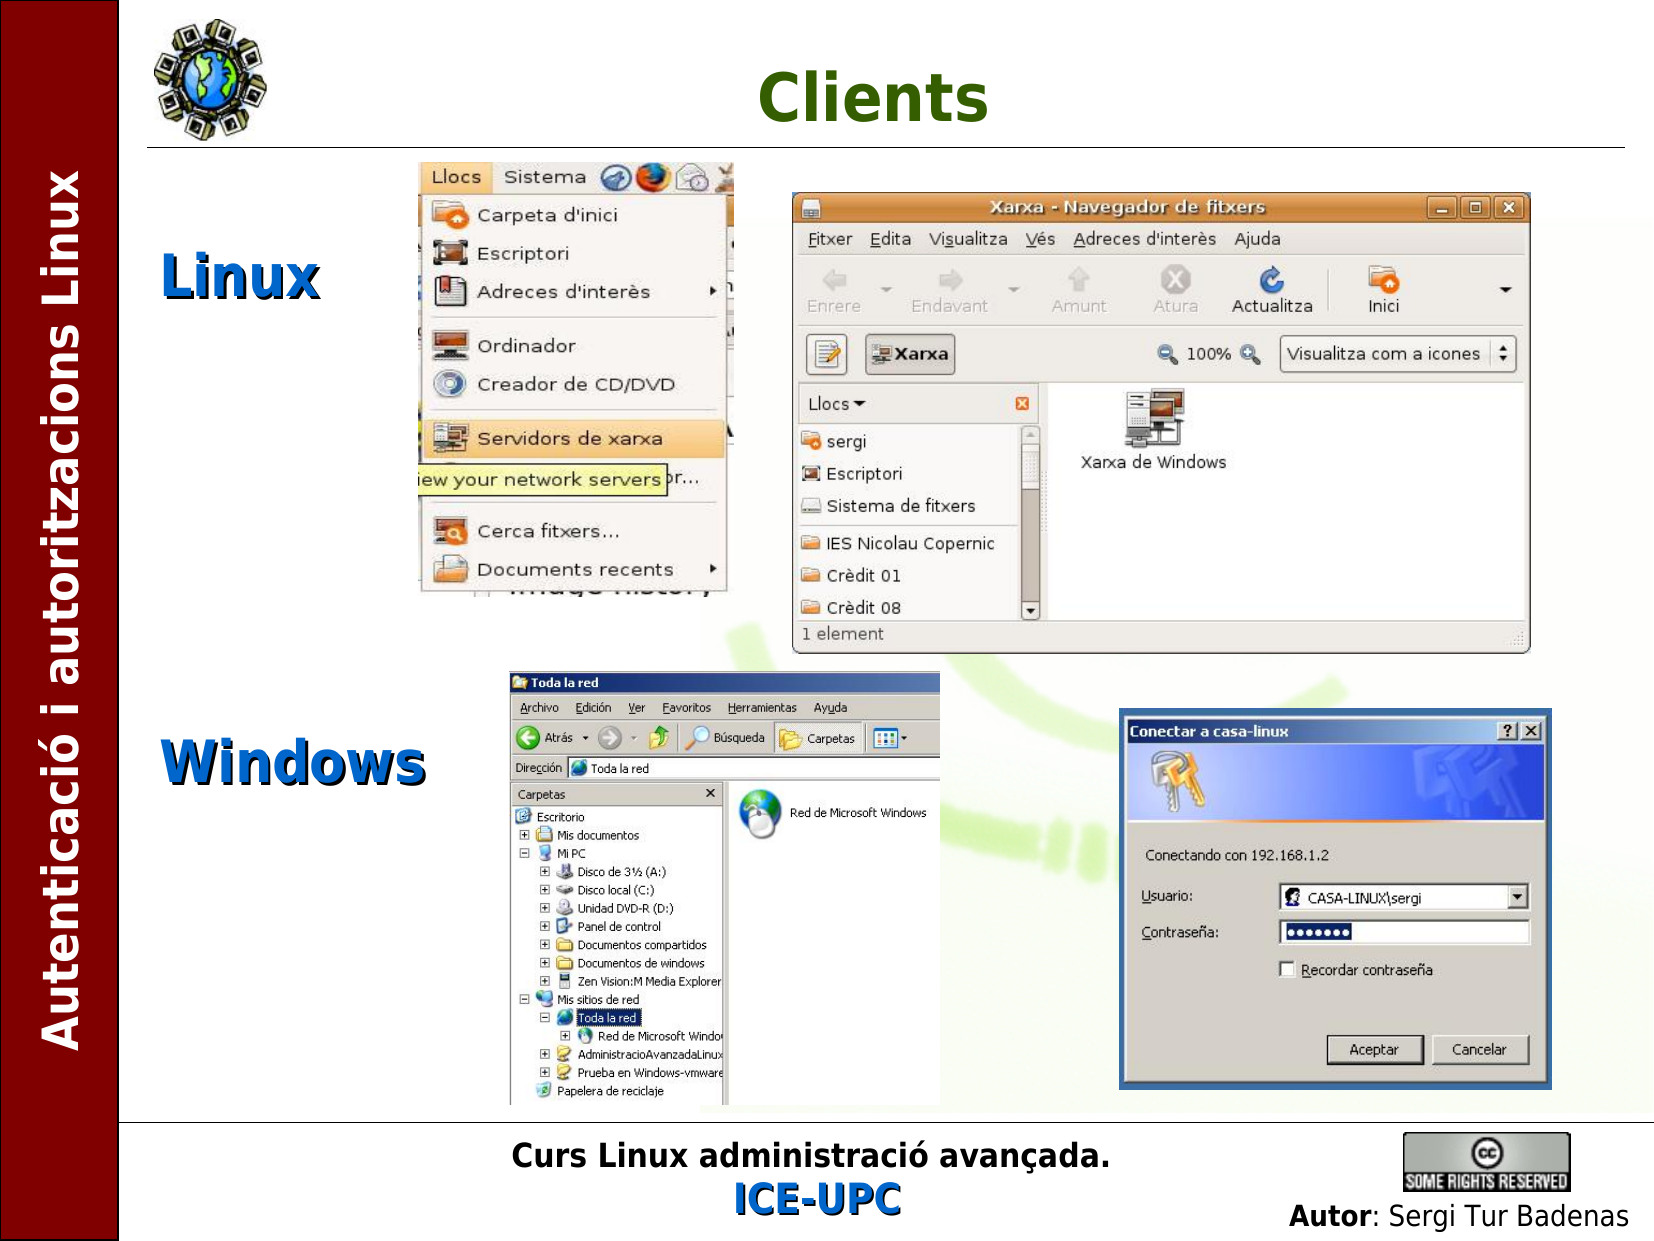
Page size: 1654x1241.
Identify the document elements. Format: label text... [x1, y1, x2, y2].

picture [154, 19, 268, 56]
picture [418, 162, 1654, 1113]
list Linux Windows [141, 242, 1630, 1078]
picture [1403, 1132, 1571, 1192]
title Clients [129, 56, 1619, 141]
